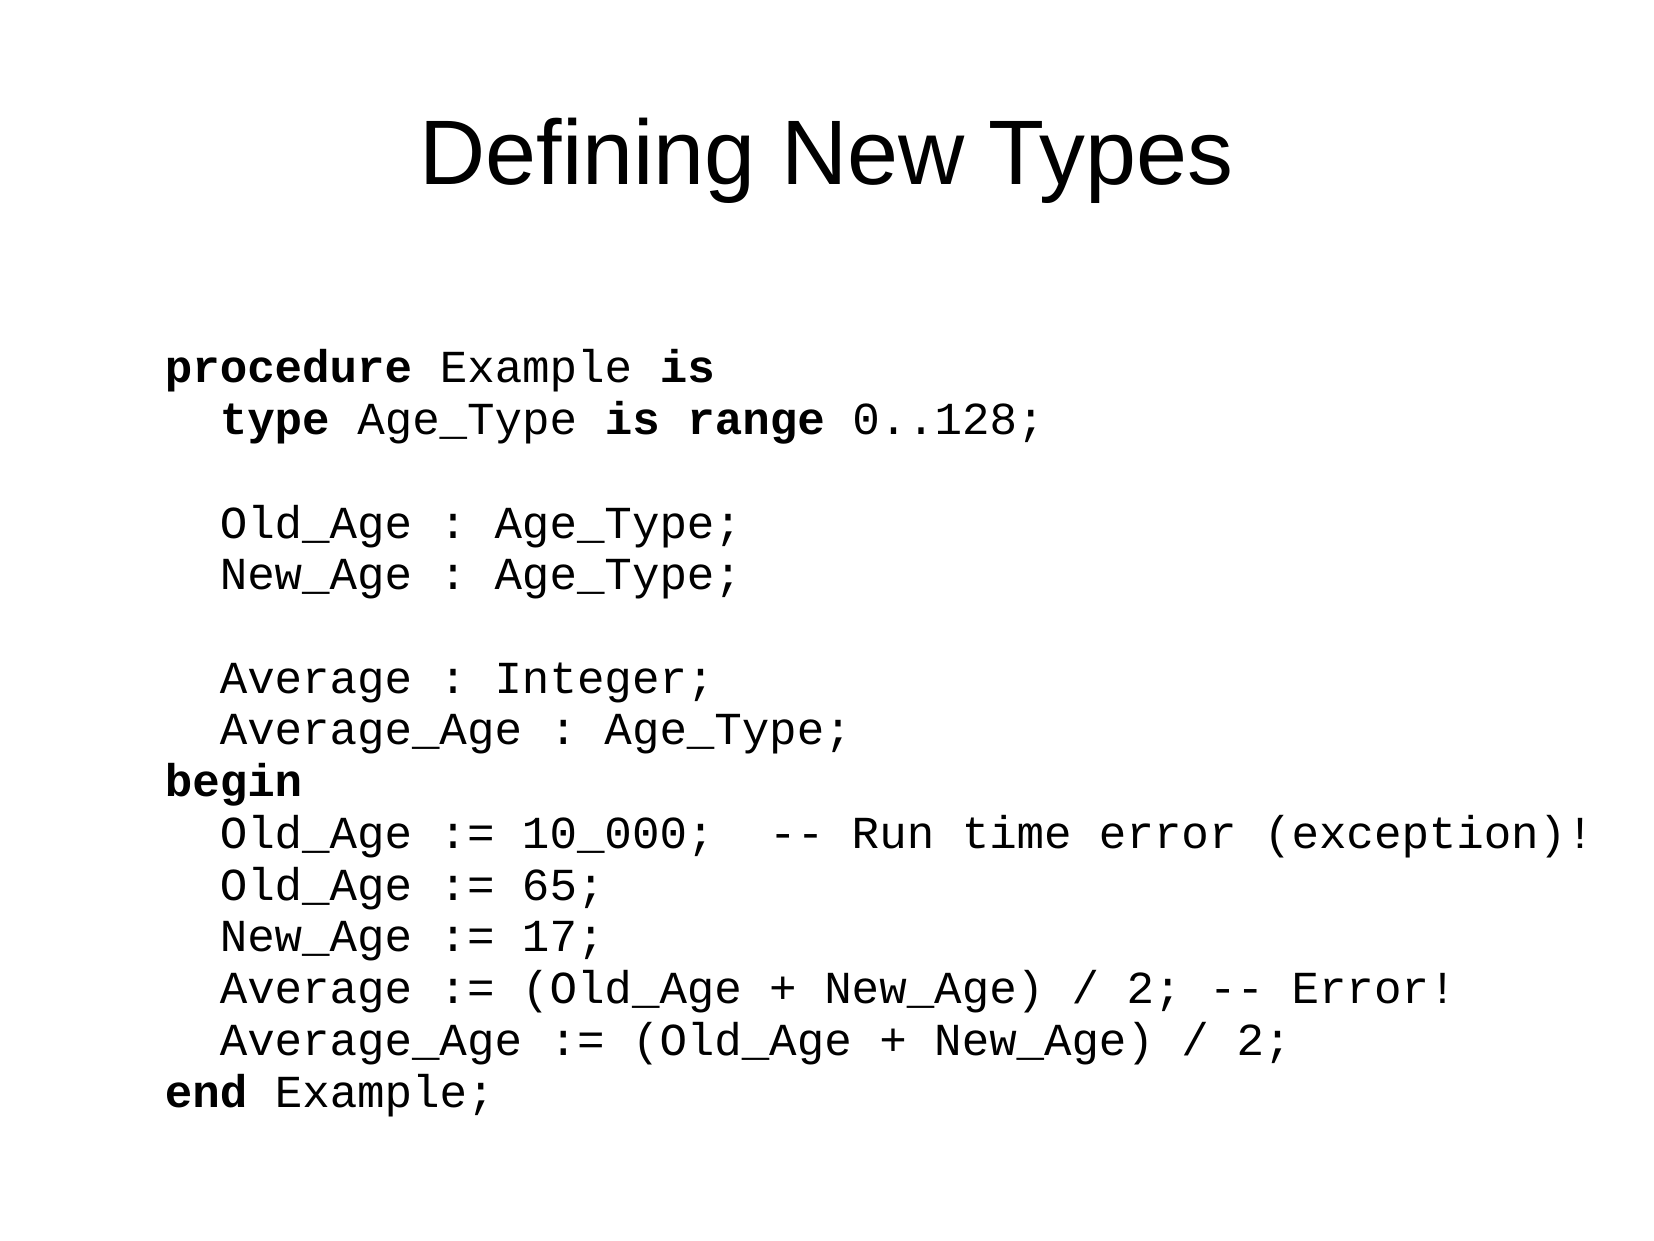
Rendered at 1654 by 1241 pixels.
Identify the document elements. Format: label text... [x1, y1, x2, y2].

title Defining New Types [82, 56, 1571, 250]
text_box procedure Example is type Age_Type is range 0..128; Old_Age : Age_Type; New_Age : Age_Type; Average : Integer; Average_Age : Age_Type; begin Old_Age := 10_000; -- Run time error (exception)! Old_Age := 65; New_Age := 17; Average := (Old_Age + New_Age) / 2; -- Error! Average_Age := (Old_Age + New_Age) / 2; end Example; [150, 337, 1610, 1096]
